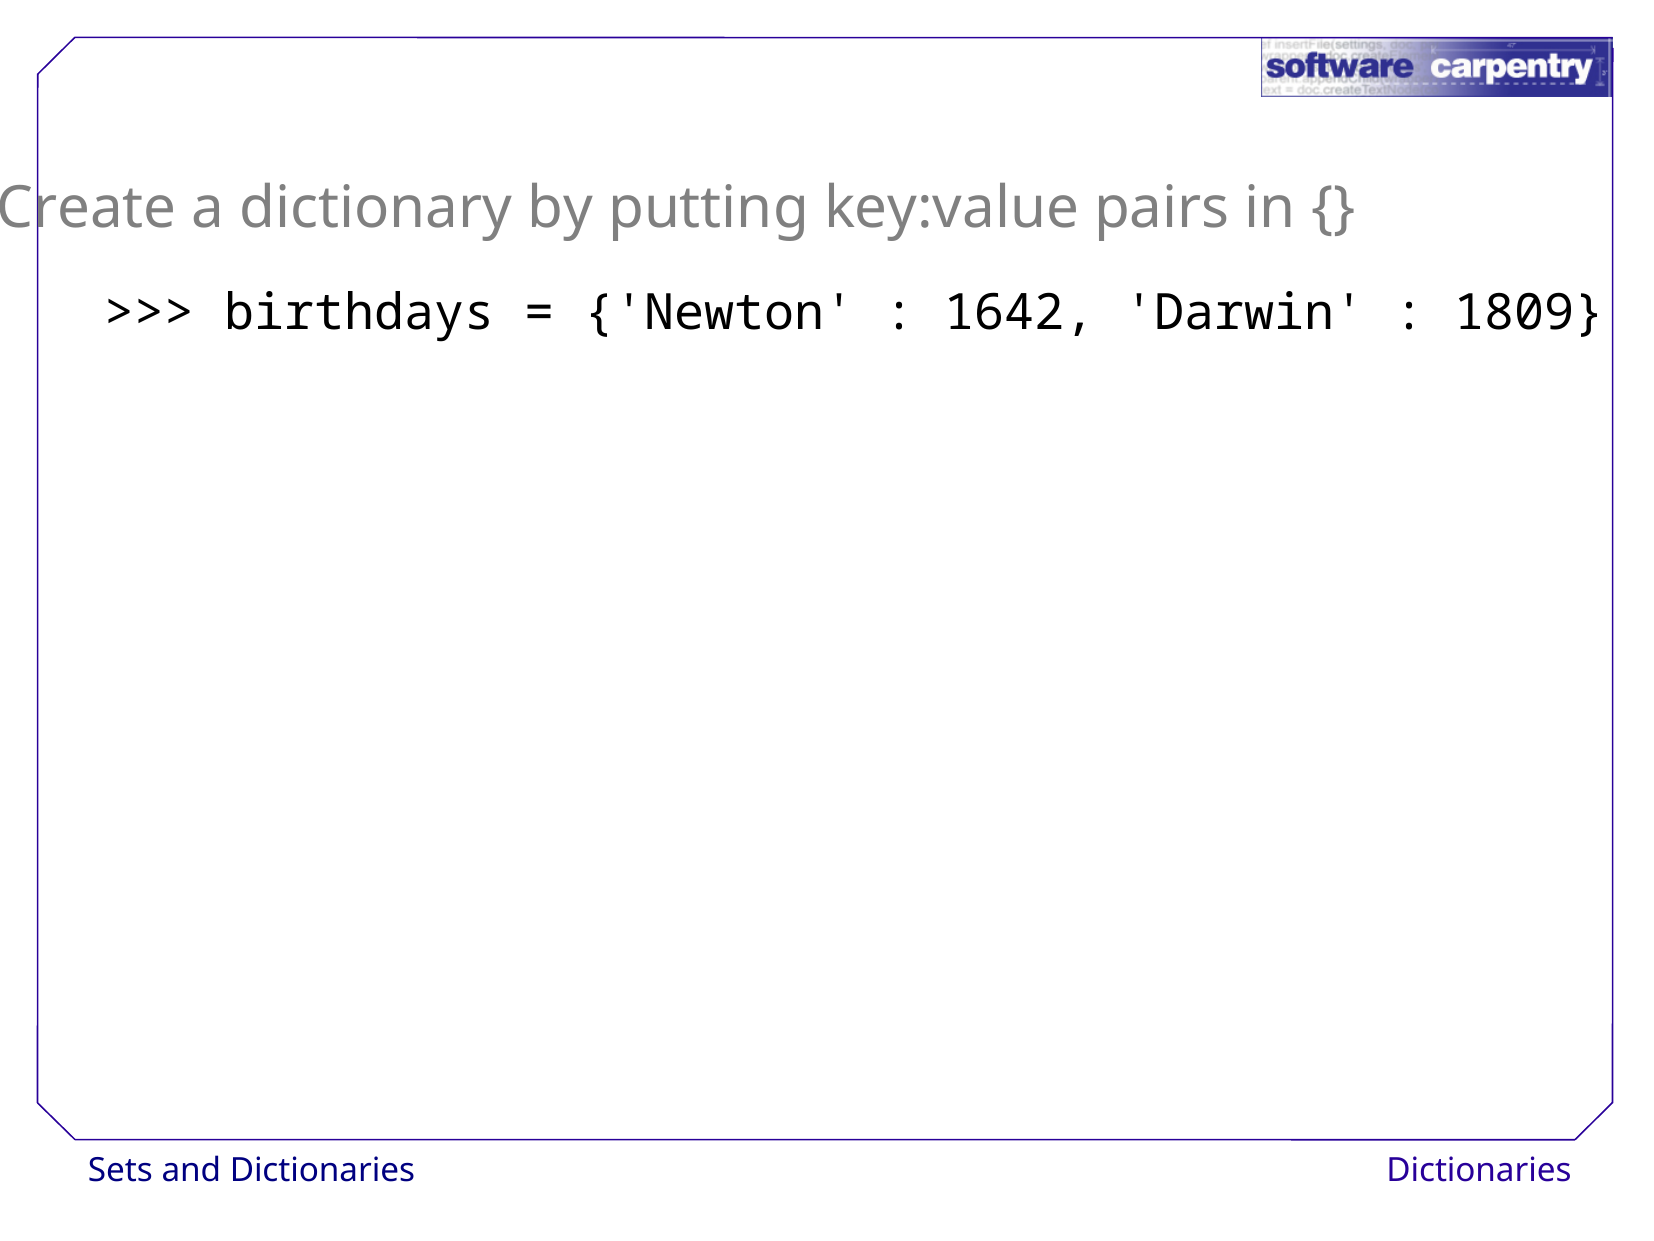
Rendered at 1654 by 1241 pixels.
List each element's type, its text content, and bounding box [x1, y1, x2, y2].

text_box Create a dictionary by putting key:value pairs in {} [0, 126, 1521, 248]
picture [1261, 39, 1613, 97]
text_box >>> birthdays = {'Newton' : 1642, 'Darwin' : 1809} [89, 257, 1512, 364]
